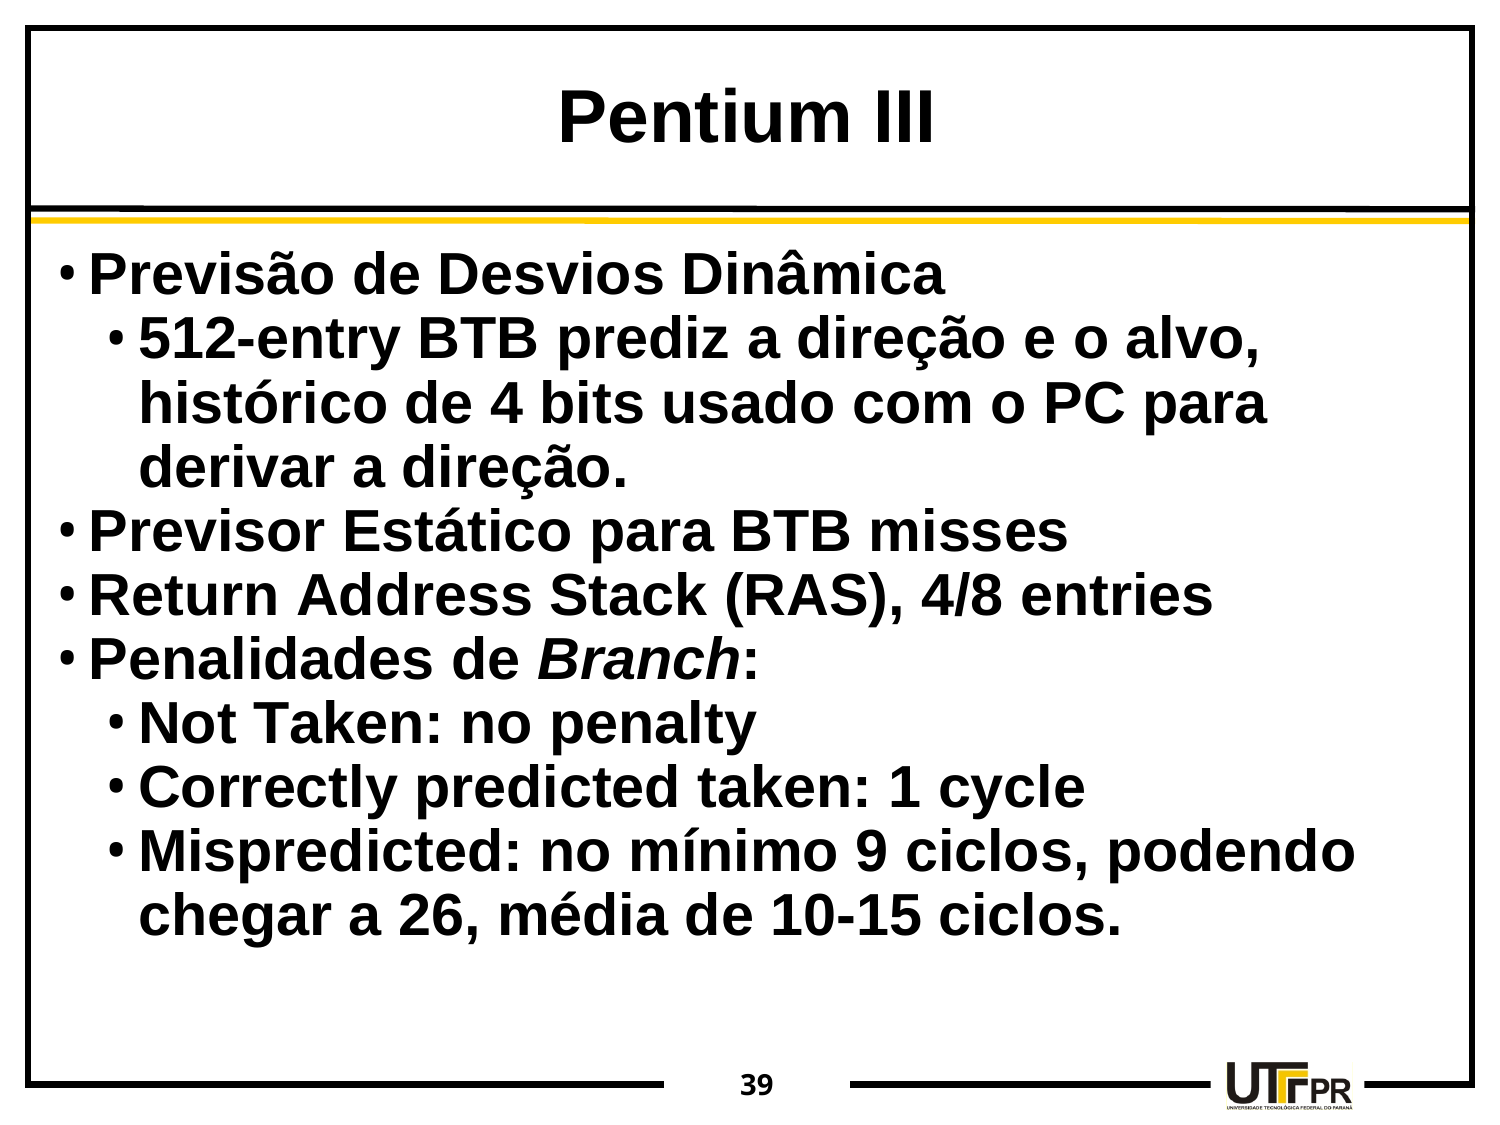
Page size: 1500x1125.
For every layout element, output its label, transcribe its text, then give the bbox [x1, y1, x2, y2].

picture [1226, 1062, 1353, 1110]
list Previsão de Desvios Dinâmica 512-entry BTB prediz a direção e o alvo, histórico de 4 bits usado com o PC para derivar a direção. Previsor Estático para BTB misses Return Address Stack (RAS), 4/8 entries Penalidades de Branch: Not Taken: no penalty Correctly predicted taken: 1 cycle Mispredicted: no mínimo 9 ciclos, podendo chegar a 26, média de 10-15 ciclos. [41, 236, 1462, 962]
title Pentium III [23, 35, 1471, 201]
